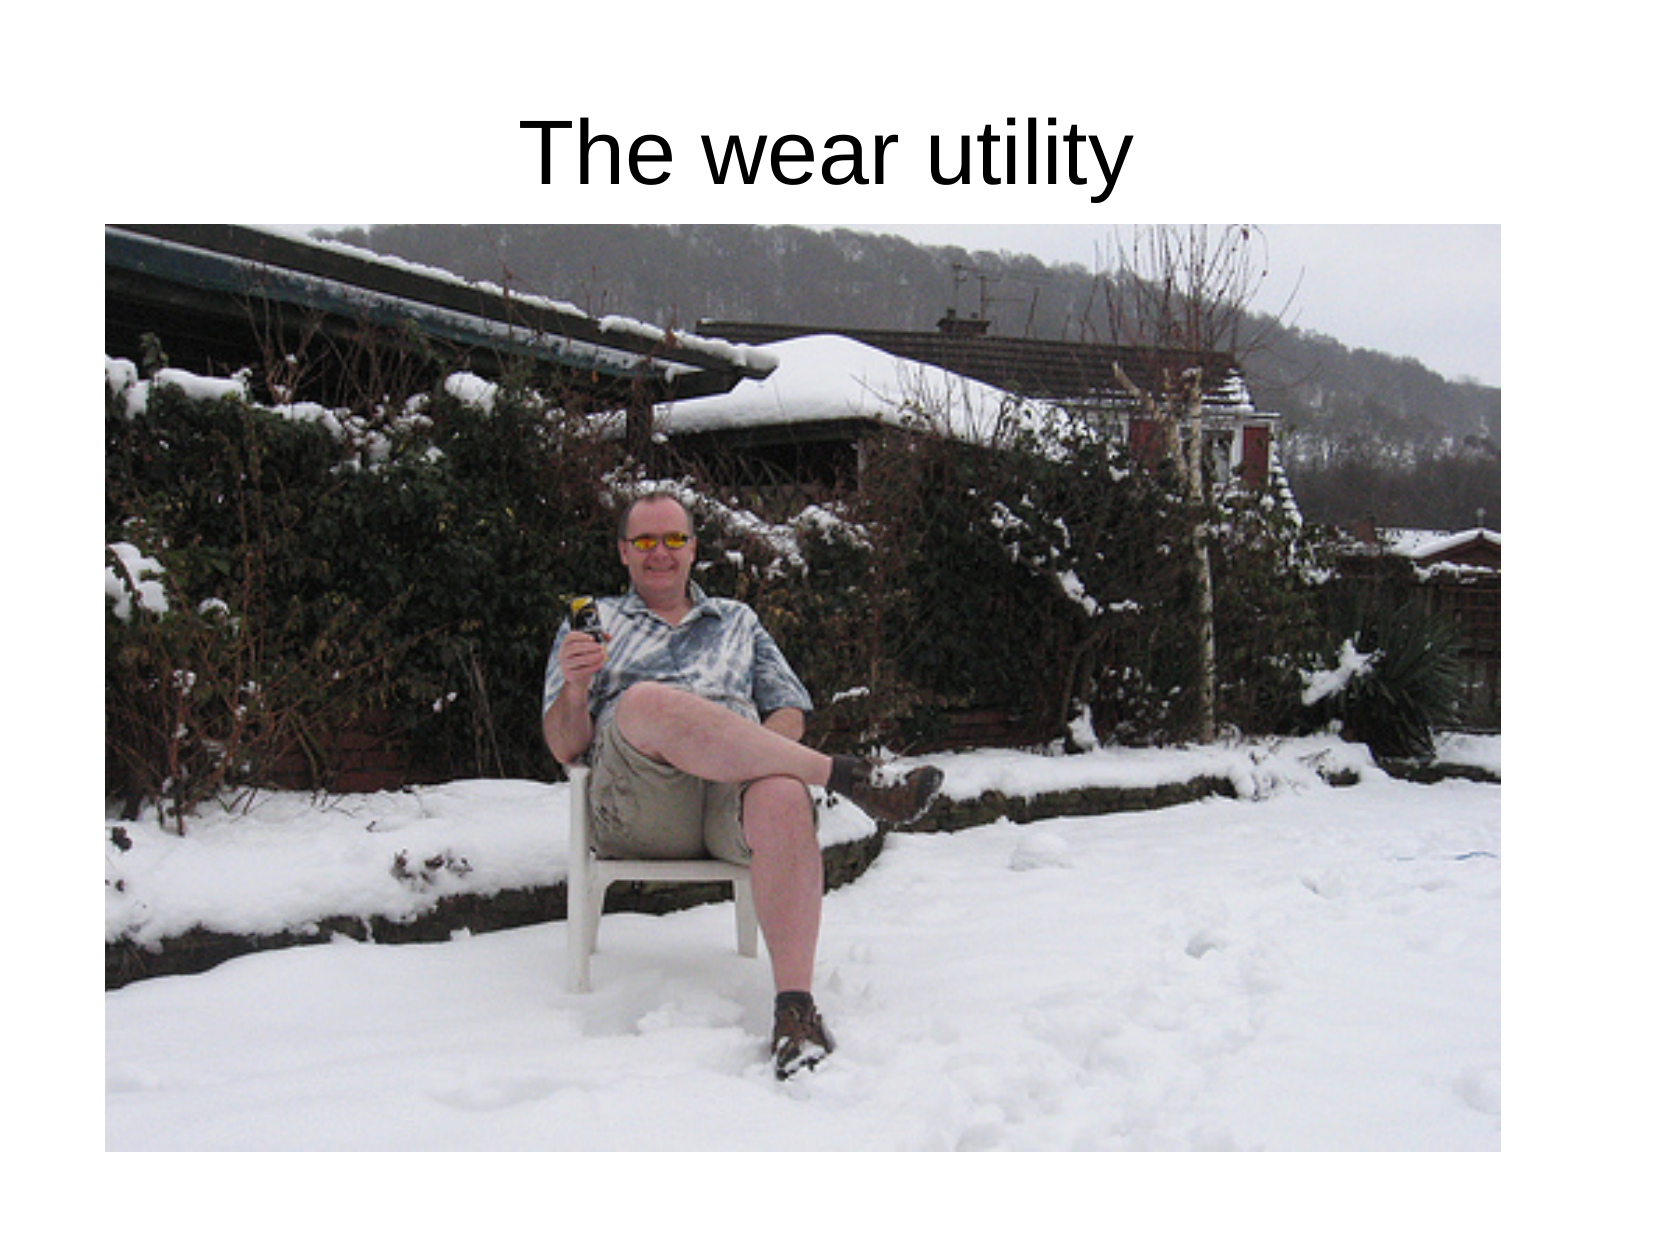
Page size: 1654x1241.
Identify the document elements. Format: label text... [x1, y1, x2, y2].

picture [105, 224, 1501, 1152]
title The wear utility [82, 49, 1571, 257]
